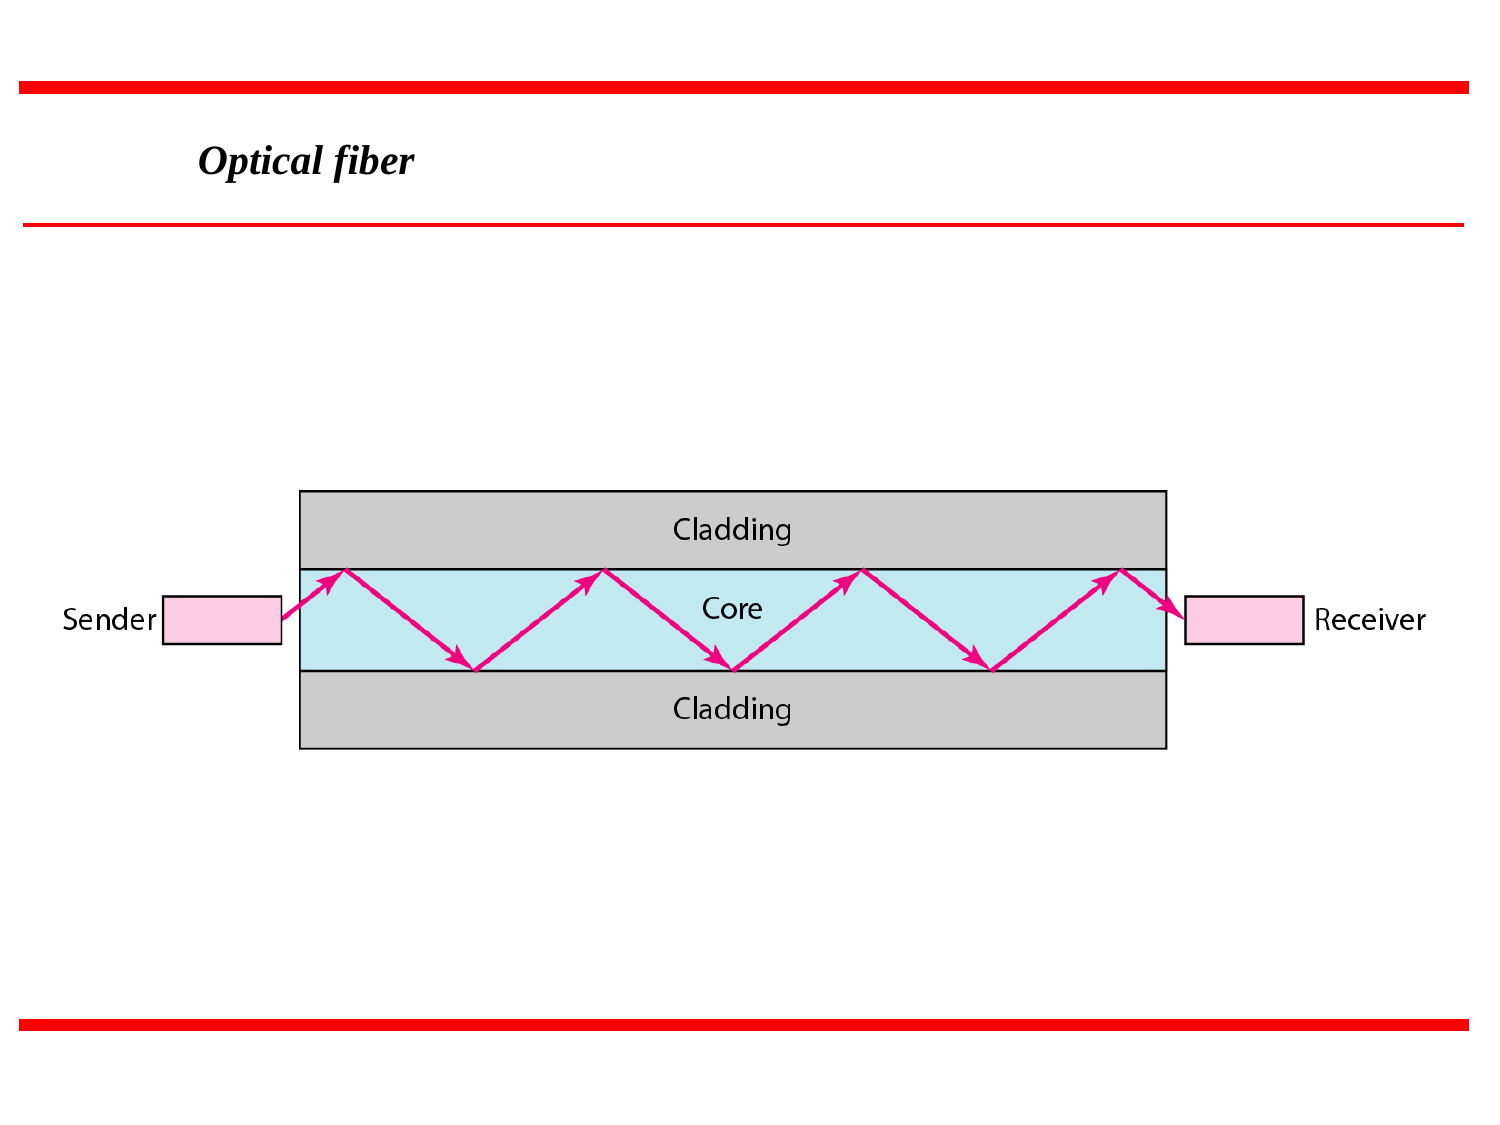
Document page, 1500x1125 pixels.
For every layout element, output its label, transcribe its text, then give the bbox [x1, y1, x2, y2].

picture [62, 490, 1426, 751]
text_box Optical fiber [183, 125, 430, 191]
